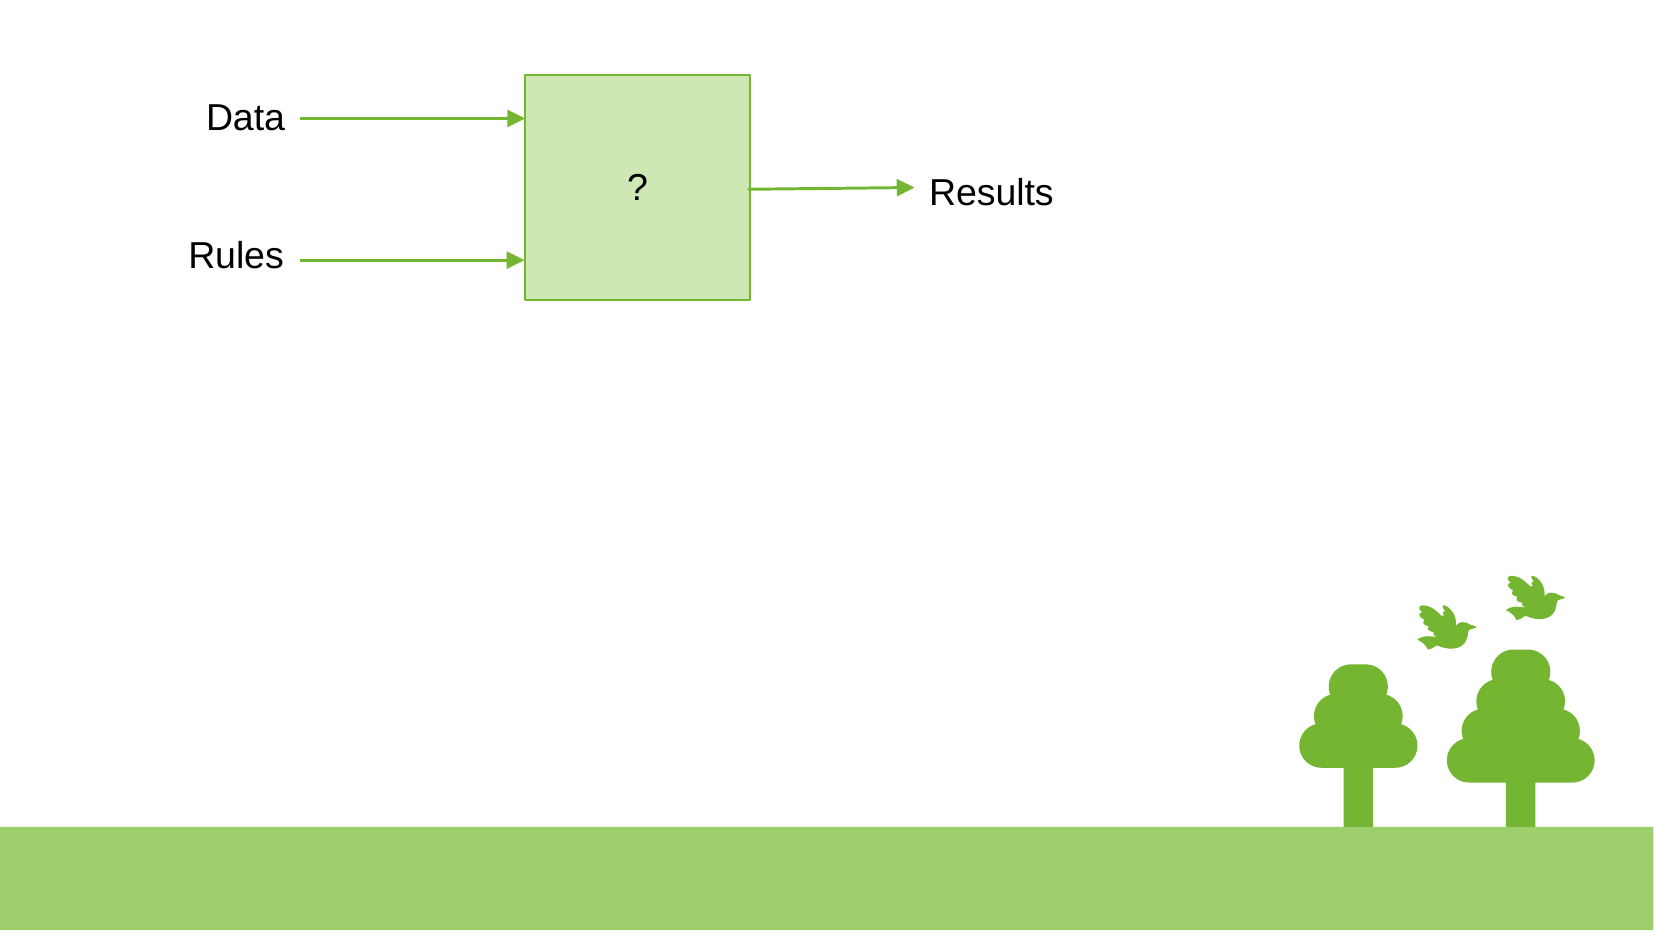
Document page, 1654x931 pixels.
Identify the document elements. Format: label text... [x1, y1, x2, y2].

text_box Rules [173, 227, 324, 303]
text_box ? [525, 75, 751, 301]
text_box Data [191, 88, 379, 164]
text_box Results [914, 163, 1102, 221]
